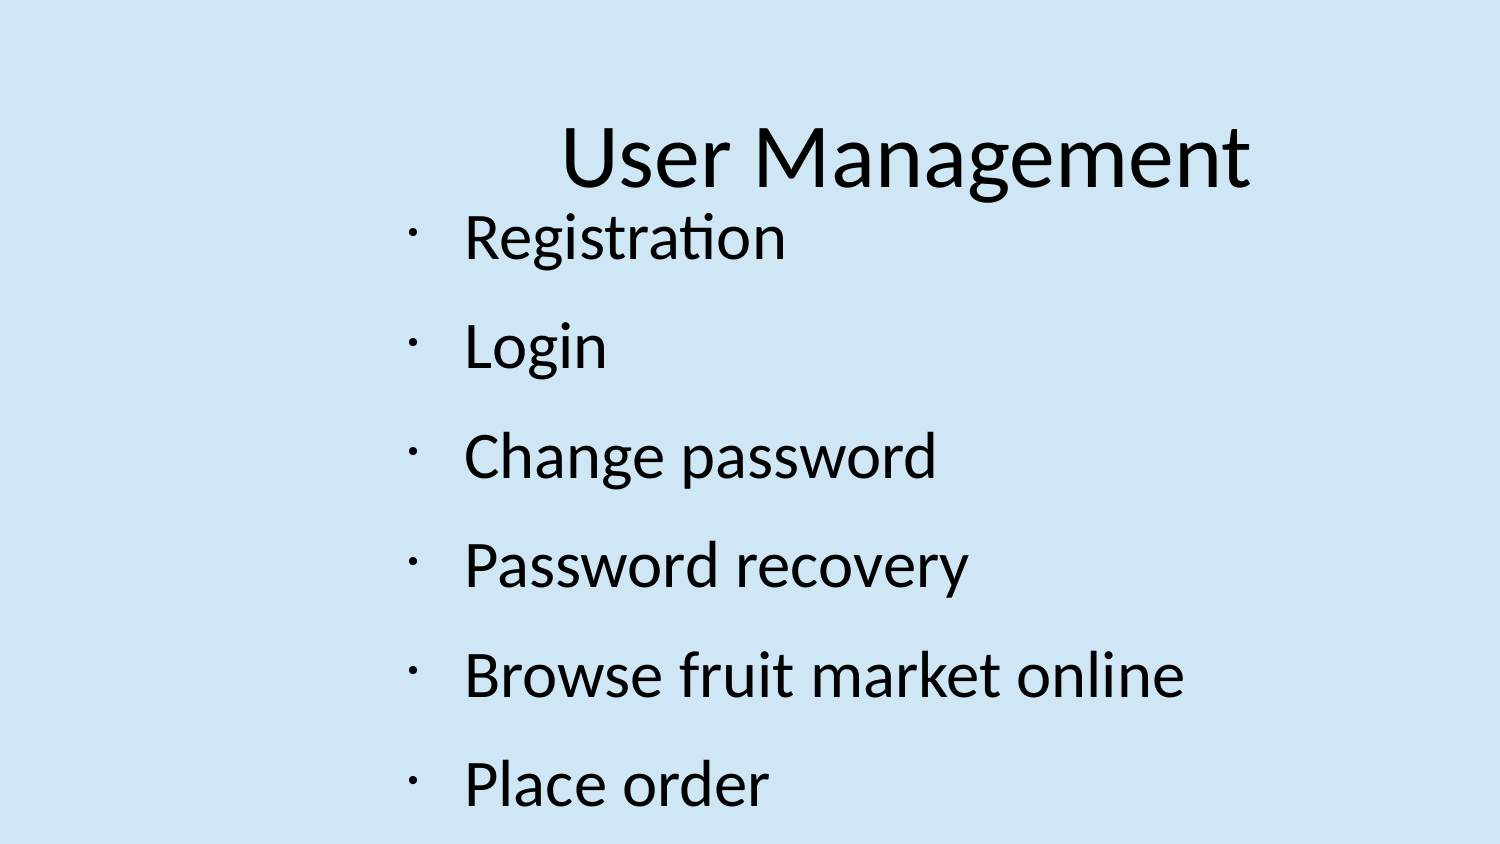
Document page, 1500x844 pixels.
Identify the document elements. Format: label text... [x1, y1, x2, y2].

title User Management [391, 88, 1422, 208]
list Registration Login Change password Password recovery Browse fruit market online Place order View order details Upload fruits photos after receiving order Get calculated price Pay final price offline [393, 185, 1428, 791]
